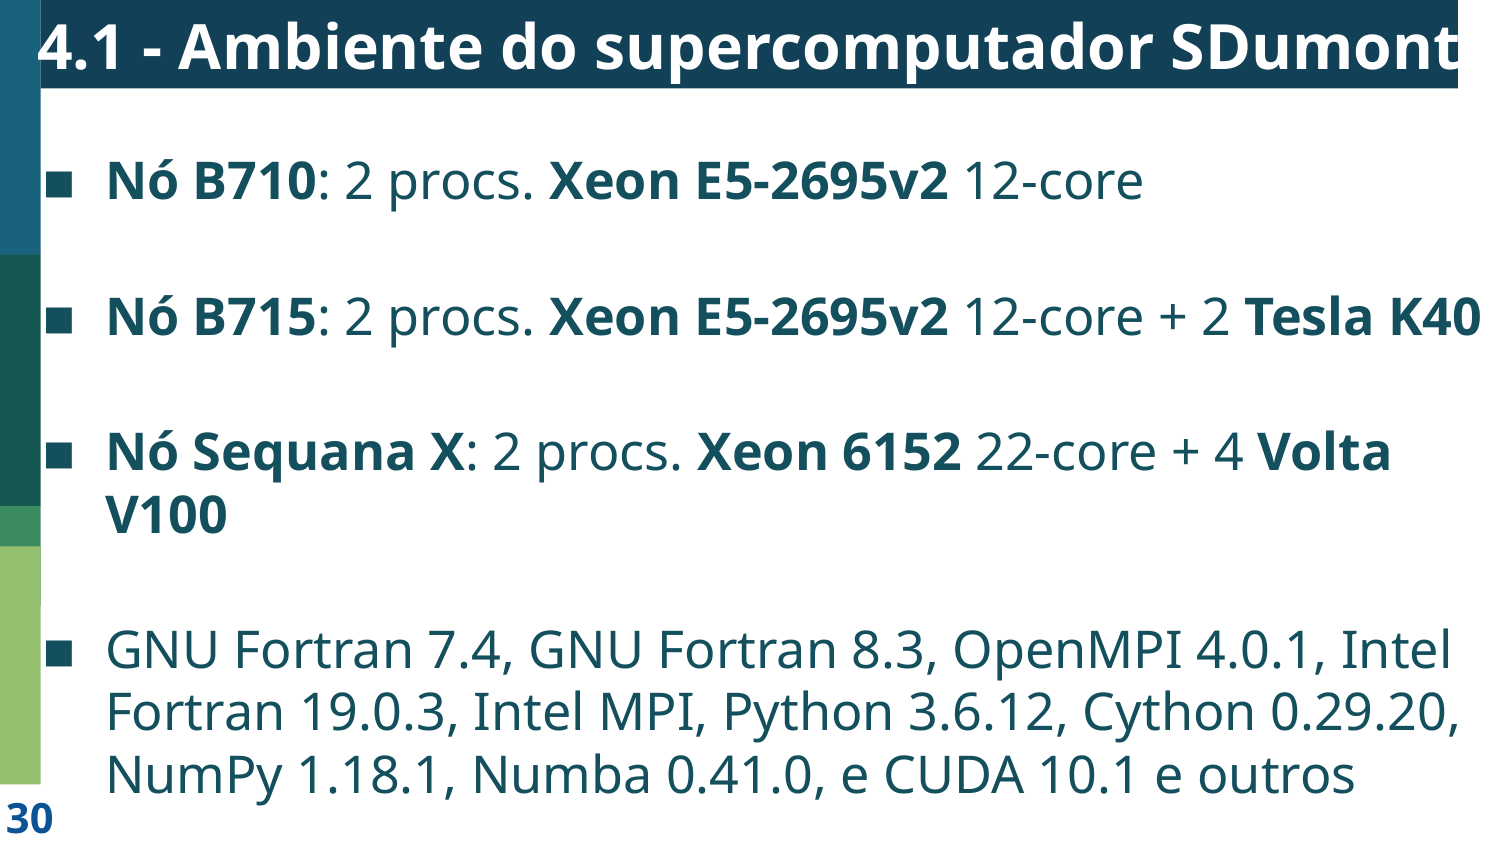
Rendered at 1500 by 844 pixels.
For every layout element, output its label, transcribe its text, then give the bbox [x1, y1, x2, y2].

list Nó B710: 2 procs. Xeon E5-2695v2 12-core Nó B715: 2 procs. Xeon E5-2695v2 12-core + 2 Tesla K40 Nó Sequana X: 2 procs. Xeon 6152 22-core + 4 Volta V100 GNU Fortran 7.4, GNU Fortran 8.3, OpenMPI 4.0.1, Intel Fortran 19.0.3, Intel MPI, Python 3.6.12, Cython 0.29.20, NumPy 1.18.1, Numba 0.41.0, e CUDA 10.1 e outros [15, 132, 1500, 663]
title 4.1 - Ambiente do supercomputador SDumont [15, 0, 1486, 89]
slide_number <number> [0, 785, 59, 844]
